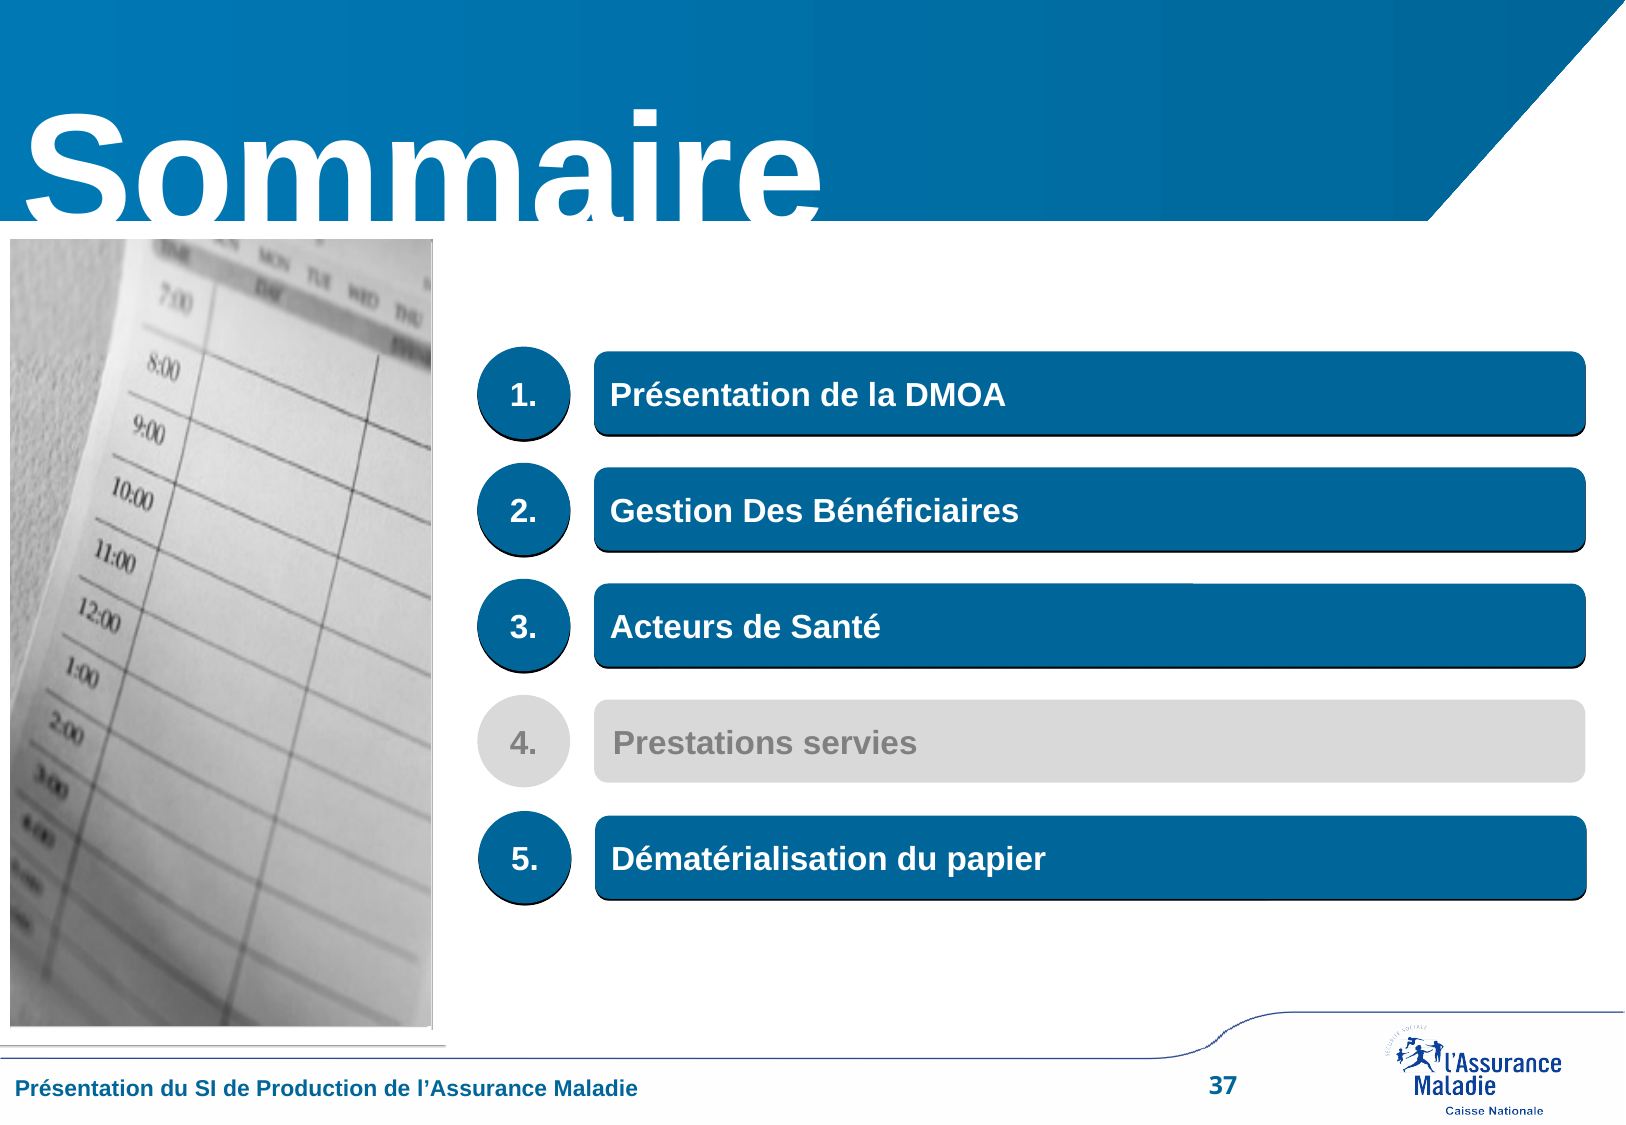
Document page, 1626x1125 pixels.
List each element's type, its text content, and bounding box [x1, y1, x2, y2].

text_box 4. [477, 694, 571, 788]
text_box 2. [477, 462, 571, 556]
picture [11, 1026, 431, 1030]
text_box Présentation de la DMOA [594, 351, 1586, 435]
text_box 3. [477, 578, 571, 672]
text_box Dématérialisation du papier [595, 815, 1587, 899]
text_box 1. [477, 346, 571, 440]
text_box Gestion Des Bénéficiaires [594, 467, 1586, 551]
text_box Prestations servies [594, 699, 1586, 783]
picture [0, 1011, 1625, 1125]
text_box 5. [478, 811, 572, 904]
text_box Acteurs de Santé [594, 583, 1586, 667]
